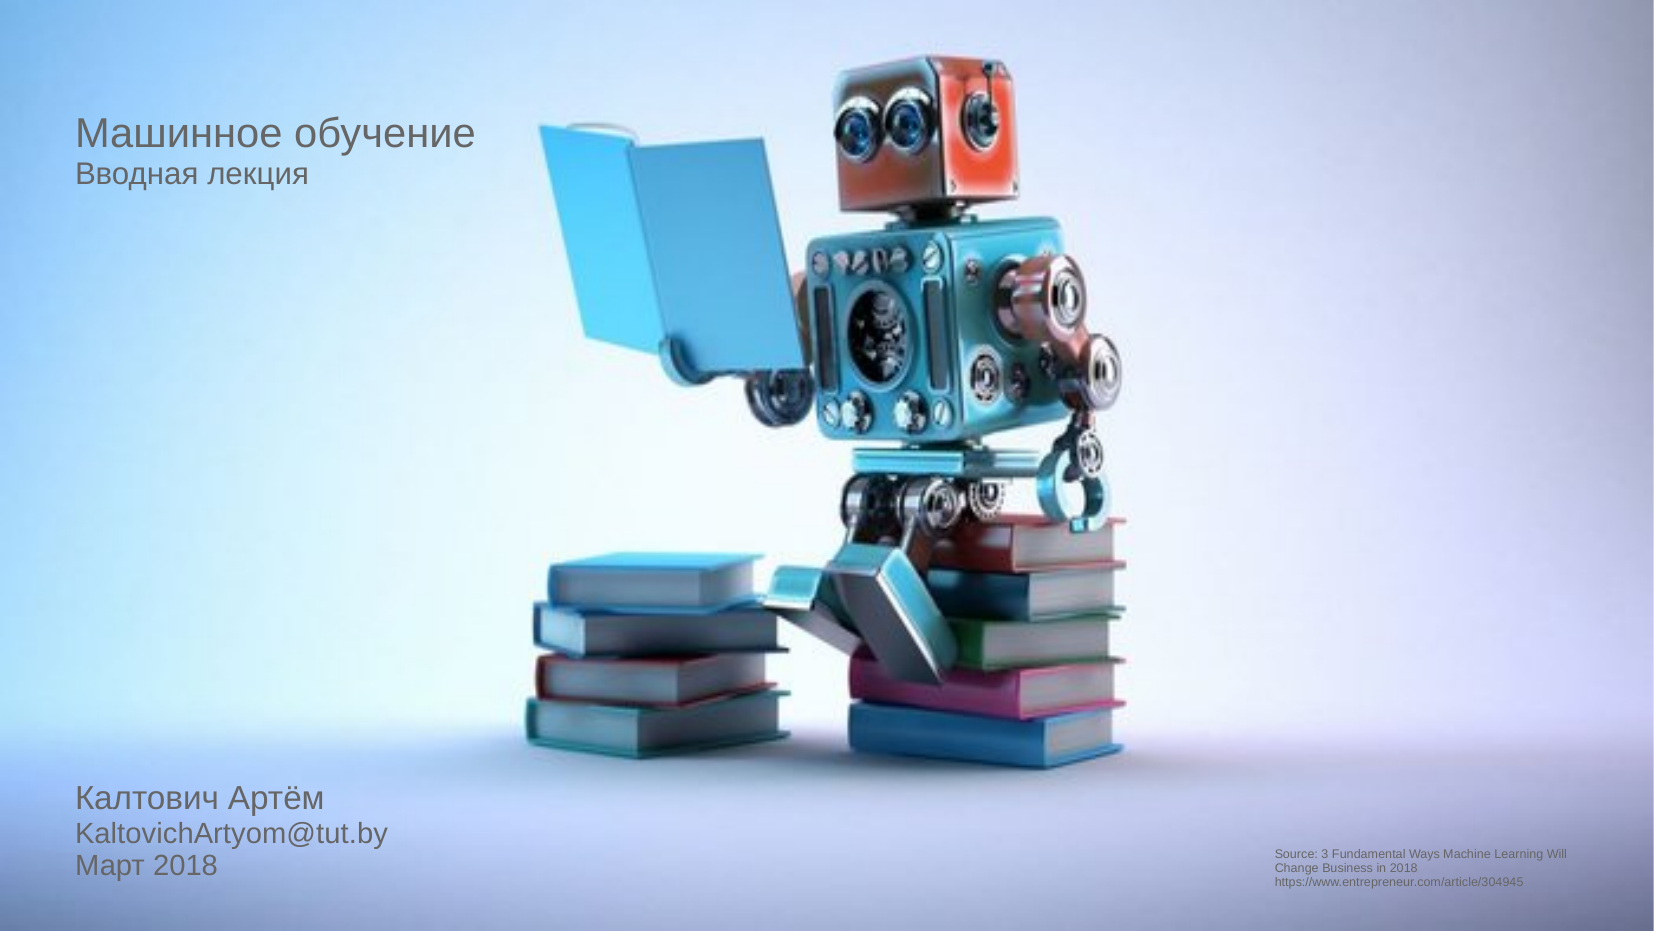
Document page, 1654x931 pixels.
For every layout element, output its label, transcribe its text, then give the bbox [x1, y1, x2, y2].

picture [0, 0, 1654, 931]
title Машинное обучение Вводная лекция [75, 30, 646, 271]
subtitle Калтович Артём KaltovichArtyom@tut.by Март 2018 [75, 630, 631, 901]
text_box Source: 3 Fundamental Ways Machine Learning Will Change Business in 2018 https://www.entrepreneur.com/article/304945 [1260, 840, 1591, 897]
